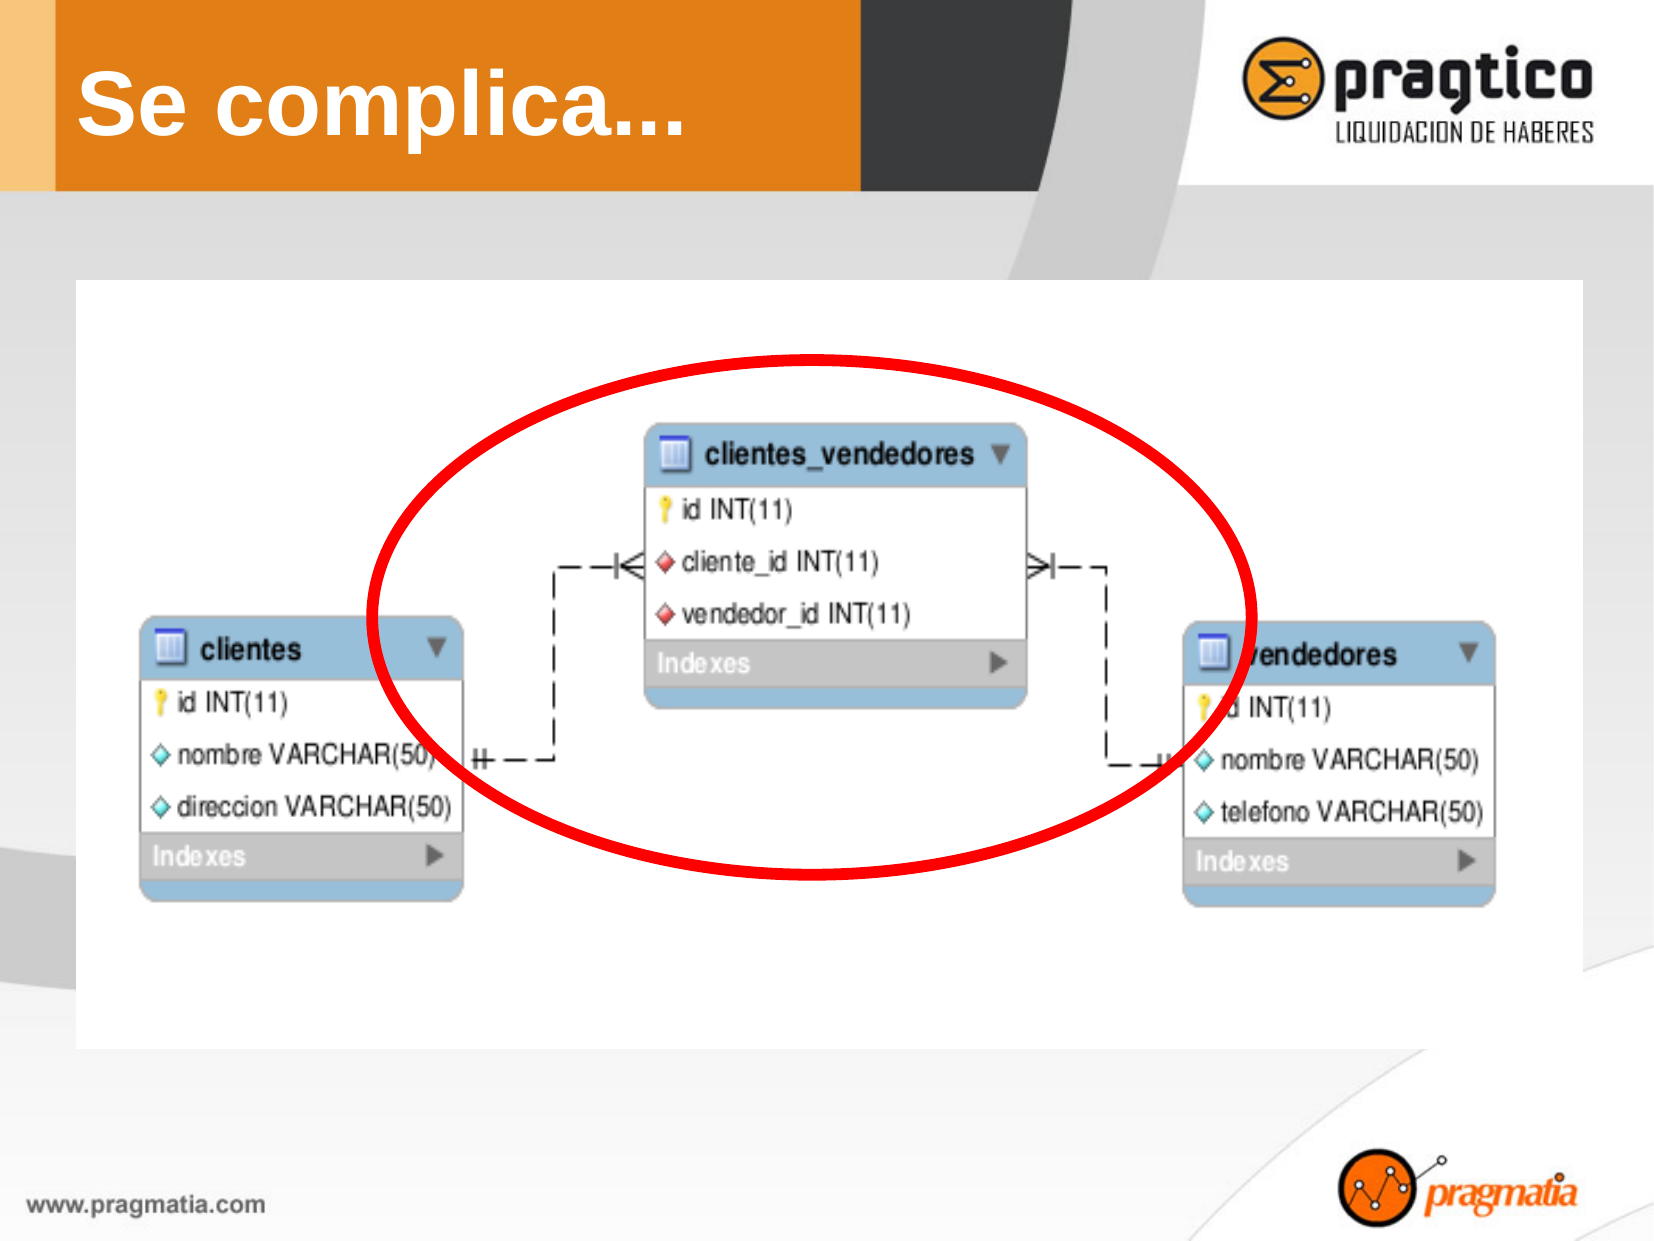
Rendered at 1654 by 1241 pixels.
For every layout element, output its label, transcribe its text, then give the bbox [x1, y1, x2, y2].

picture [0, 0, 1654, 1241]
title Se complica... [76, 7, 1565, 200]
